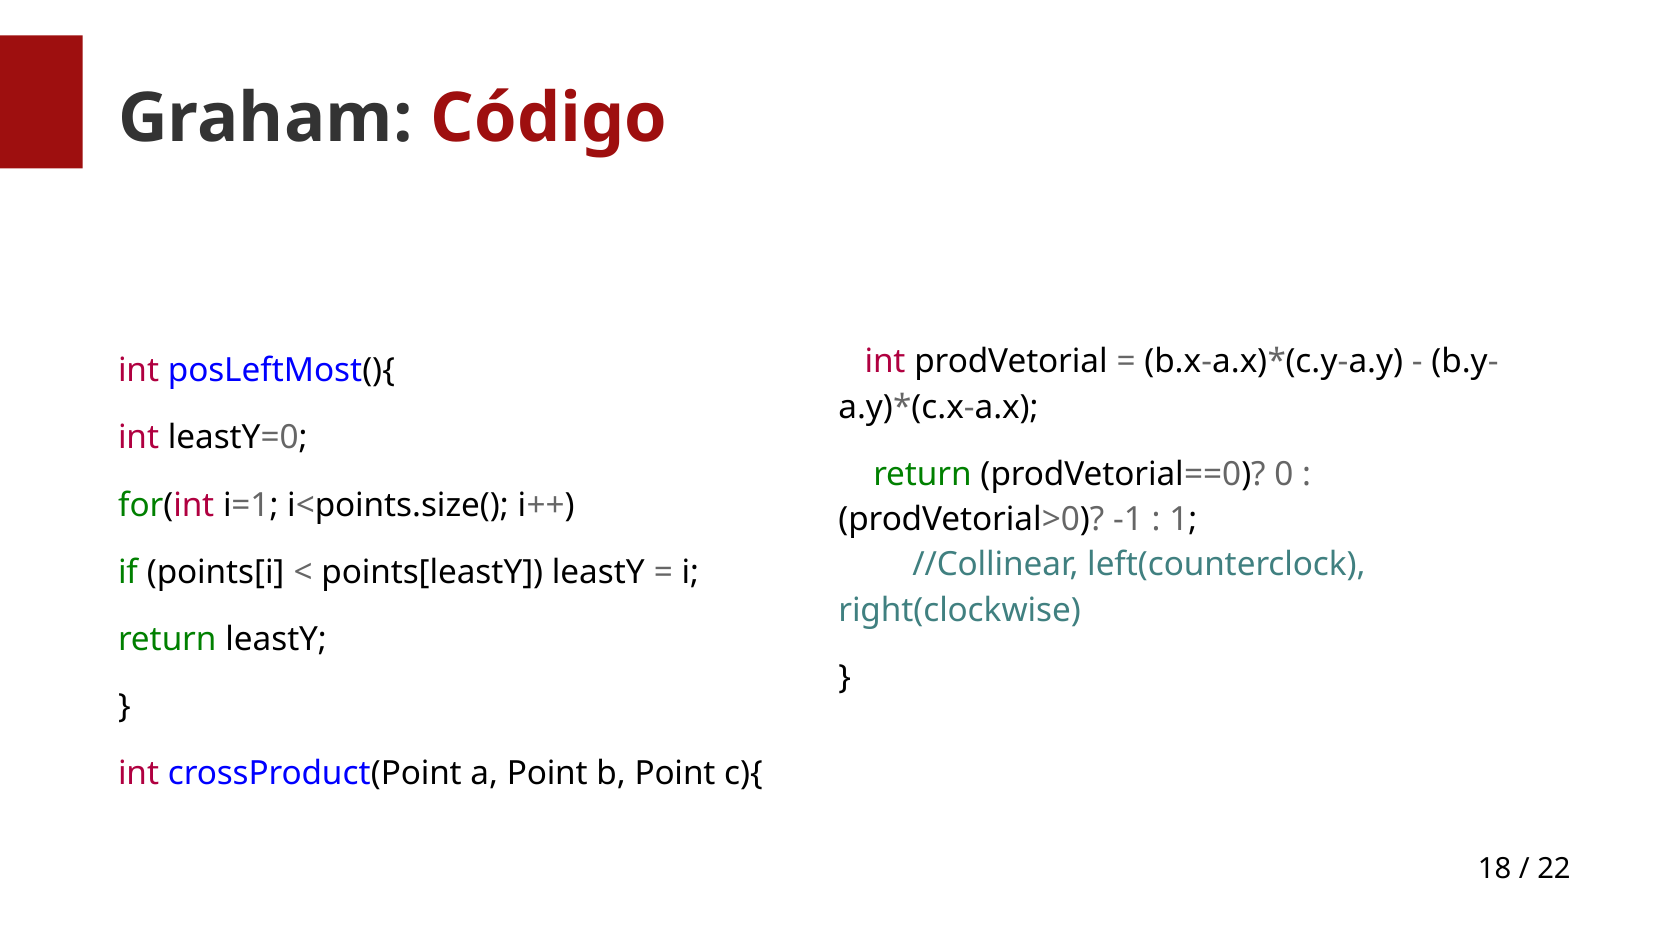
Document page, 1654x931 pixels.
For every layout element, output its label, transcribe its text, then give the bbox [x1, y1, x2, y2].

list int posLeftMost(){ int leastY=0; for(int i=1; i<points.size(); i++) if (points[i] < points[leastY]) leastY = i; return leastY; } int crossProduct(Point a, Point b, Point c){ [118, 346, 839, 886]
title Graham: Código [118, 37, 1571, 193]
list int prodVetorial = (b.x-a.x)*(c.y-a.y) - (b.y-a.y)*(c.x-a.x); return (prodVetorial==0)? 0 :(prodVetorial>0)? -1 : 1; //Collinear, left(counterclock), right(clockwise) } [838, 337, 1559, 877]
